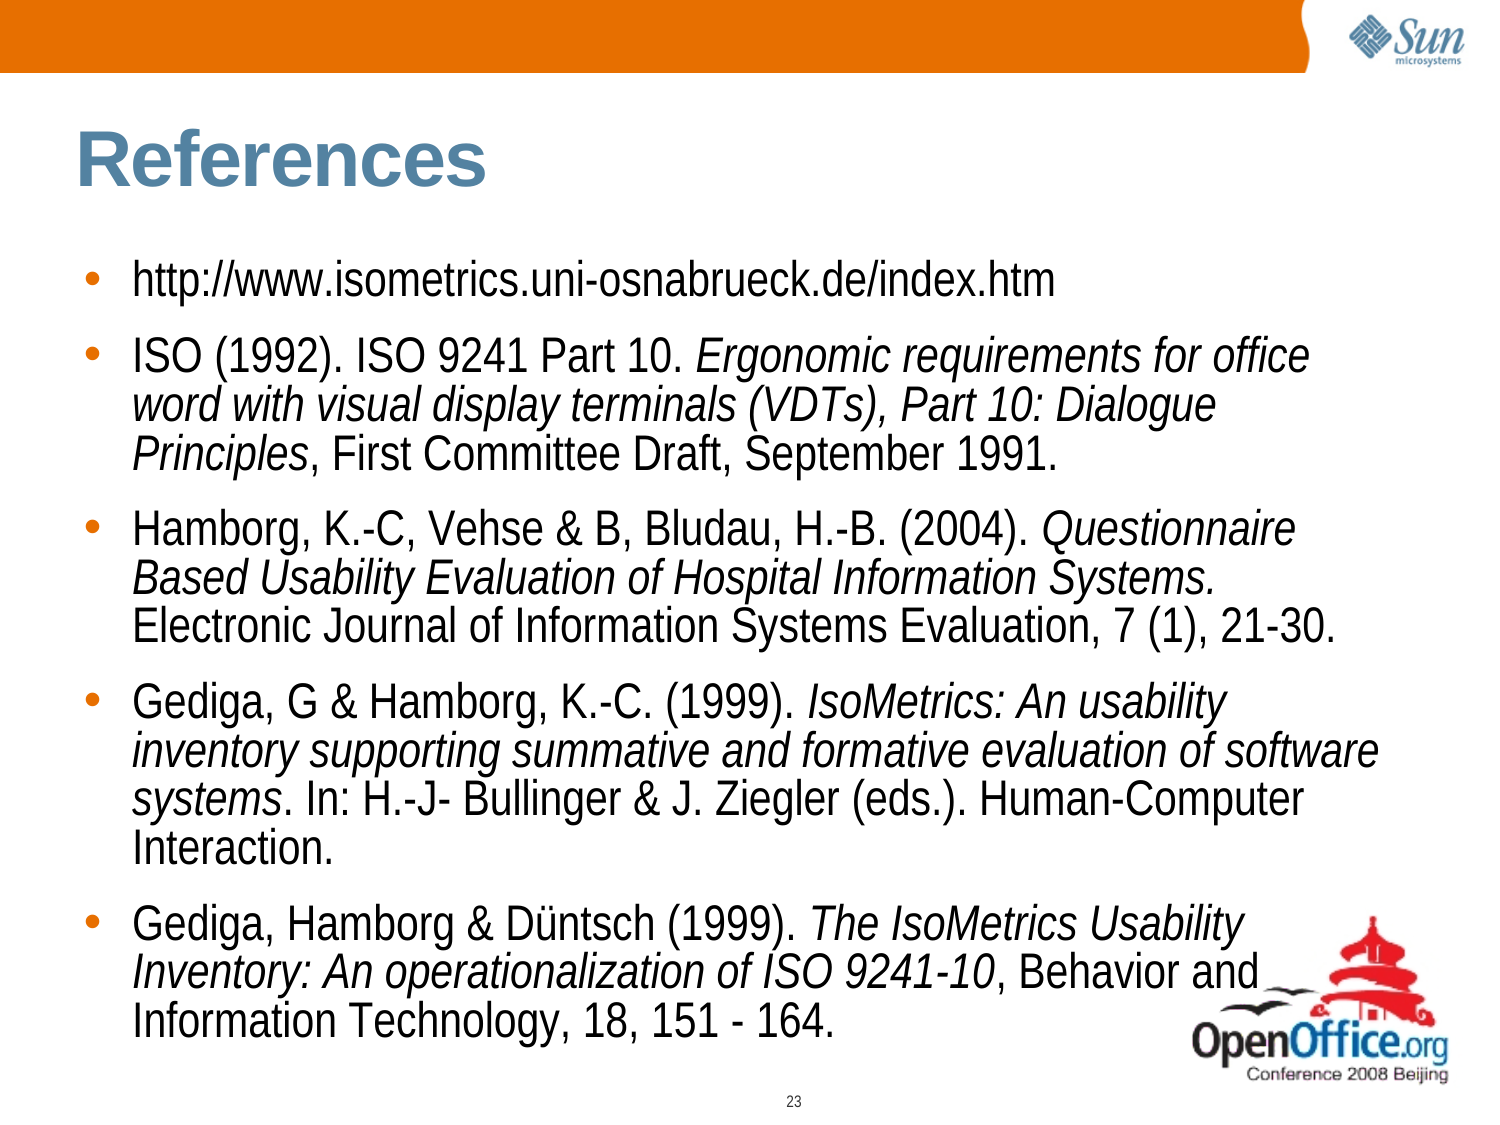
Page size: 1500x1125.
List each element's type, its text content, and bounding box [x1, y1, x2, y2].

picture [0, 0, 1500, 73]
title References [75, 123, 1437, 227]
picture [1179, 906, 1463, 1105]
list http://www.isometrics.uni-osnabrueck.de/index.htm ISO (1992). ISO 9241 Part 10. Ergonomic requirements for office word with visual display terminals (VDTs), Part 10: Dialogue Principles, First Committee Draft, September 1991. Hamborg, K.-C, Vehse & B, Bludau, H.-B. (2004). Questionnaire Based Usability Evaluation of Hospital Information Systems. Electronic Journal of Information Systems Evaluation, 7 (1), 21-30. Gediga, G & Hamborg, K.-C. (1999). IsoMetrics: An usability inventory supporting summative and formative evaluation of software systems. In: H.-J- Bullinger & J. Ziegler (eds.). Human-Computer Interaction. Gediga, Hamborg & Düntsch (1999). The IsoMetrics Usability Inventory: An operationalization of ISO 9241-10, Behavior and Information Technology, 18, 151 - 164. [64, 258, 1401, 1062]
